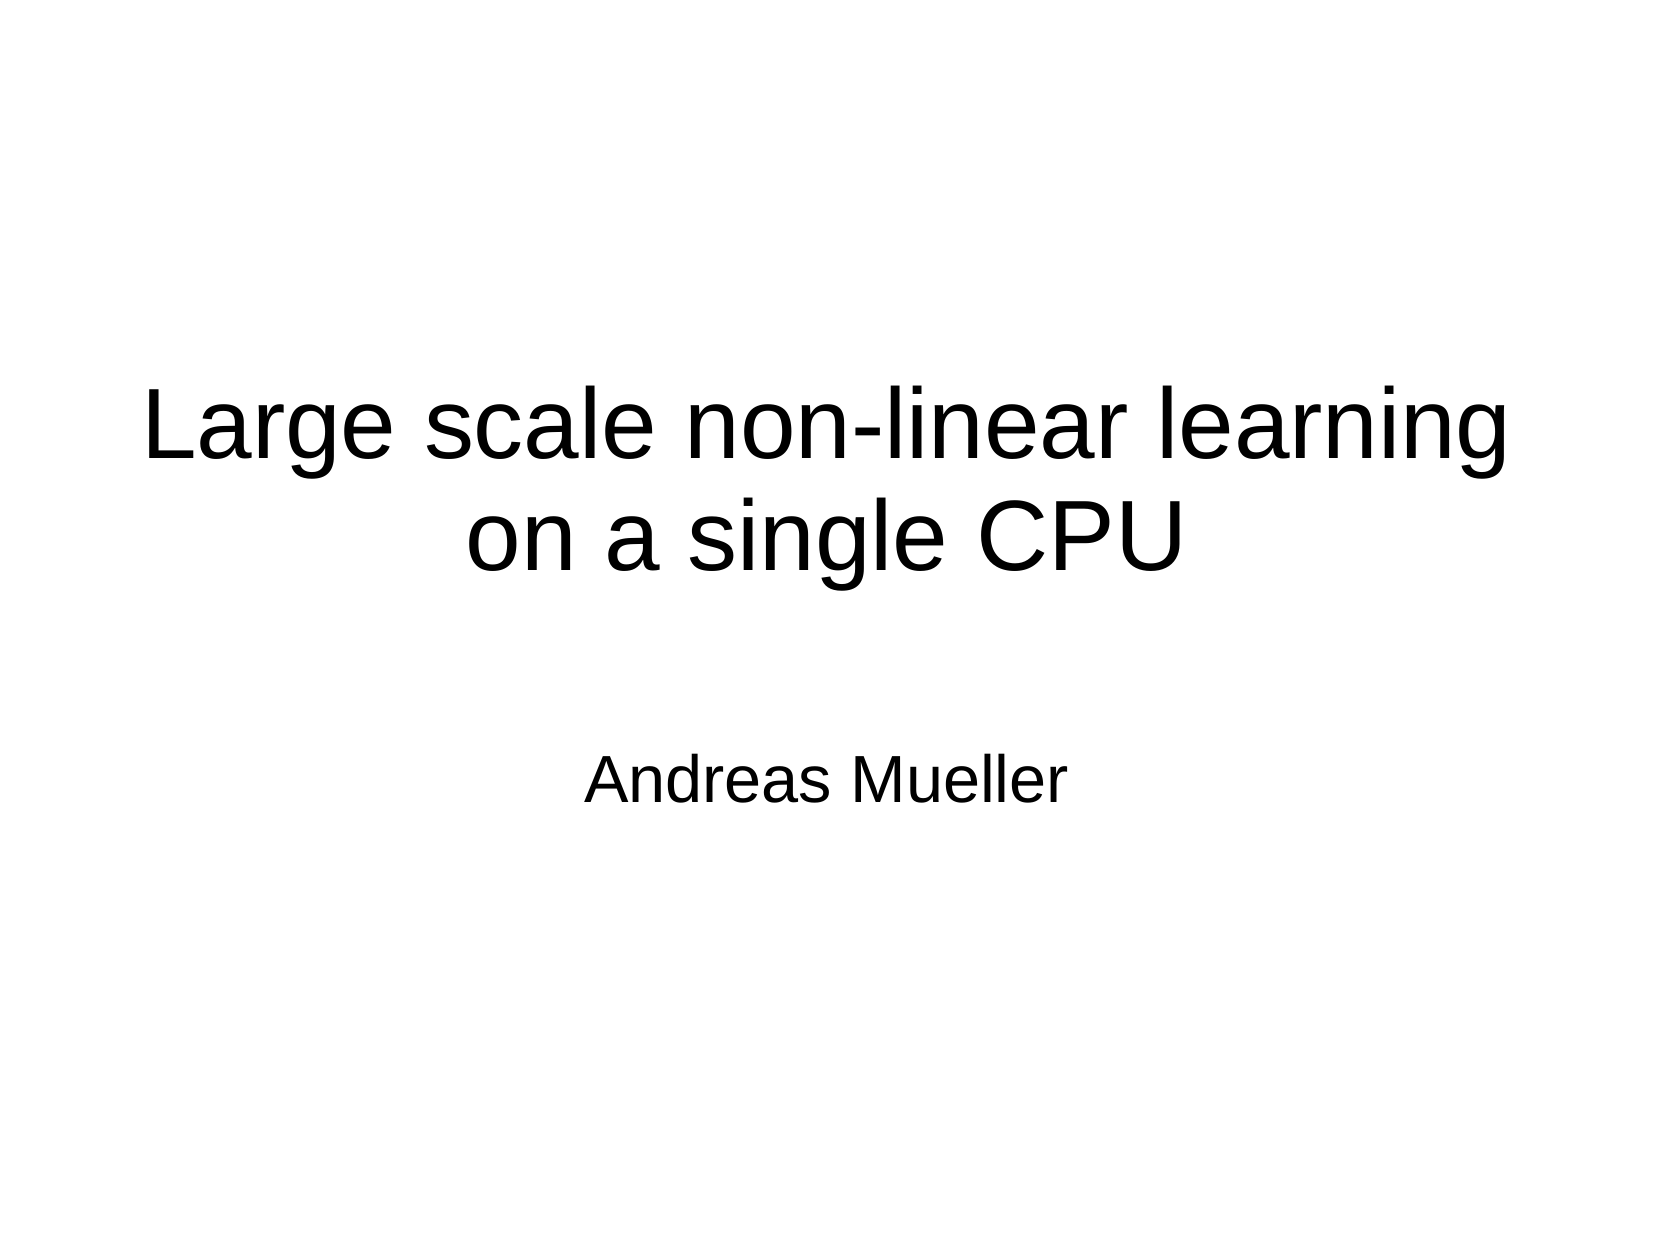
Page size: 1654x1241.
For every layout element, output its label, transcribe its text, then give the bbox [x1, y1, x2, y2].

subtitle Large scale non-linear learning on a single CPU Andreas Mueller [82, 149, 1571, 1110]
